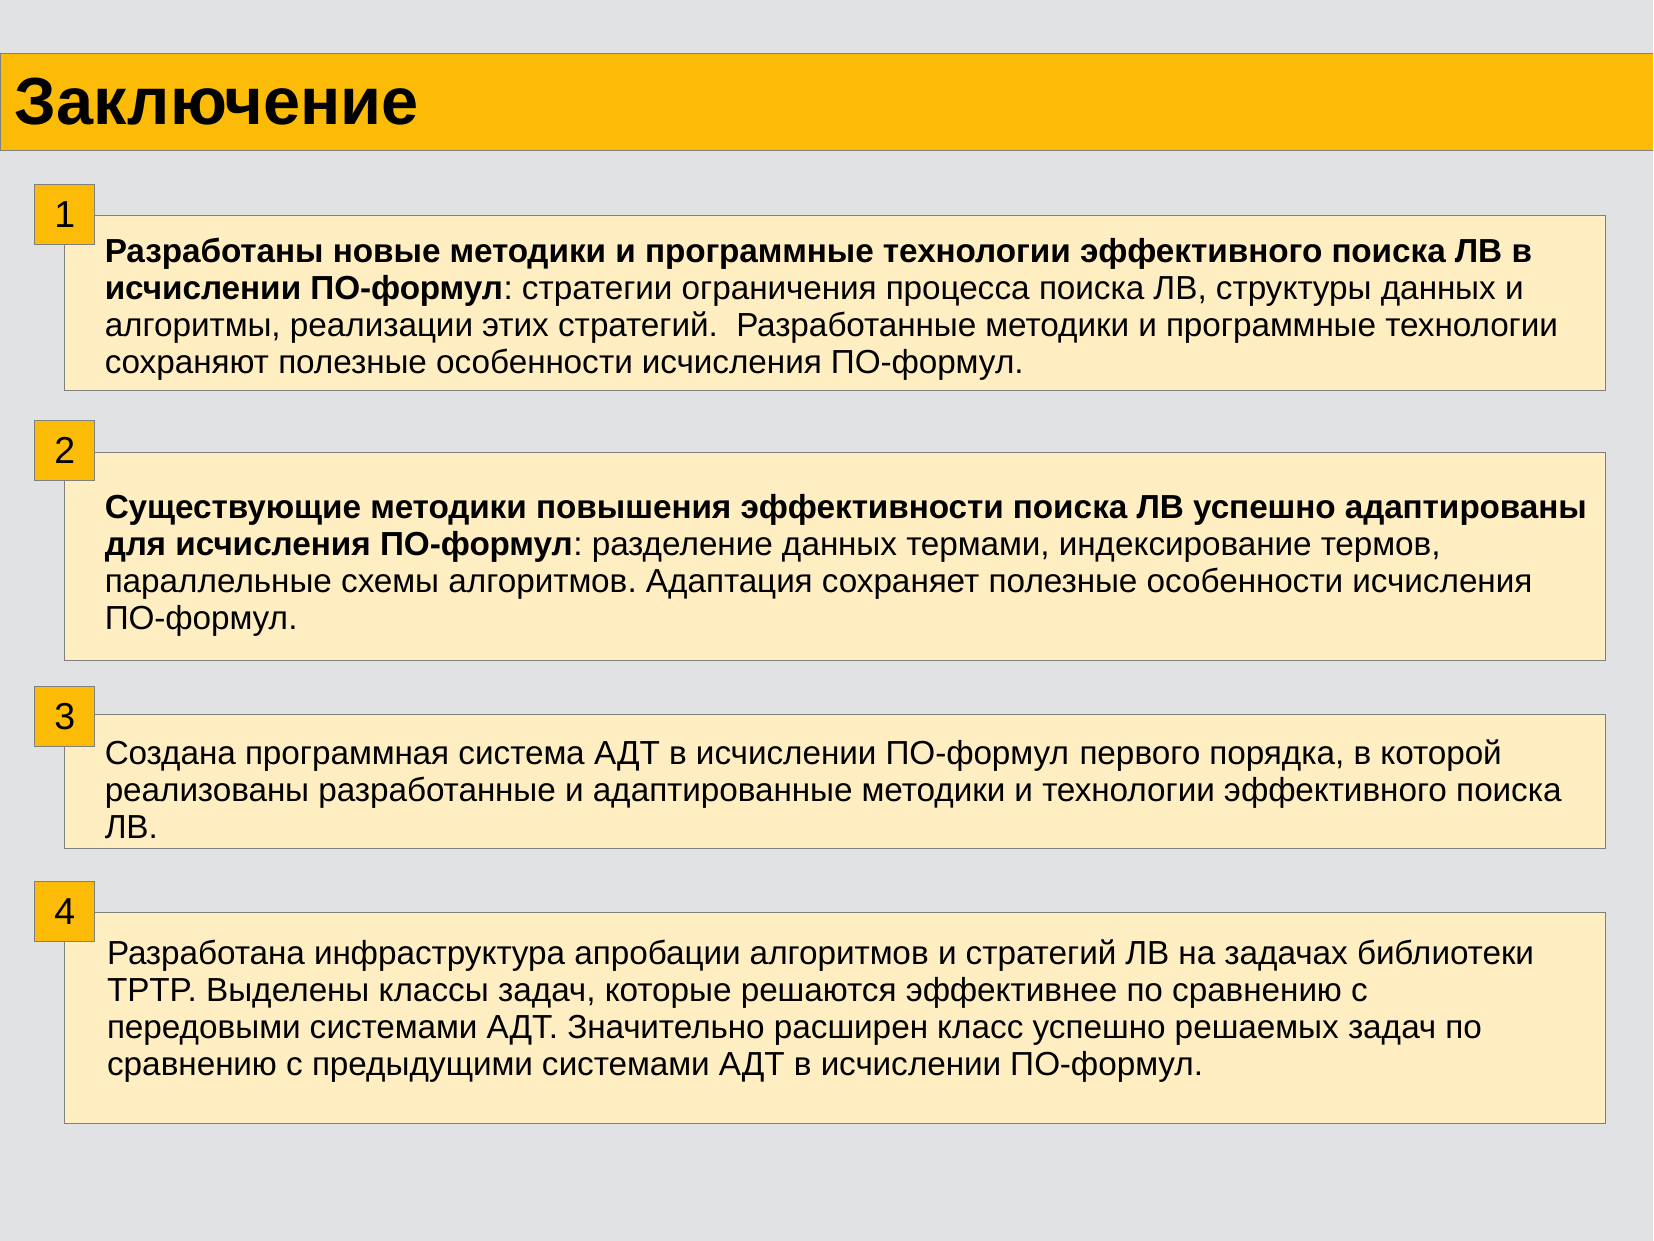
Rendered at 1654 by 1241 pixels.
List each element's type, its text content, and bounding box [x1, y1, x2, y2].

text_box 3 [34, 686, 95, 747]
text_box 1 [34, 184, 95, 245]
text_box [64, 714, 1606, 849]
text_box Существующие методики повышения эффективности поиска ЛВ успешно адаптированы для исчисления ПО-формул: разделение данных термами, индексирование термов, параллельные схемы алгоритмов. Адаптация сохраняет полезные особенности исчисления ПО-формул. [90, 480, 1606, 623]
text_box [860, 367, 874, 371]
text_box [64, 912, 1606, 1124]
text_box [134, 623, 148, 627]
text_box 4 [34, 881, 95, 942]
text_box [64, 245, 1606, 391]
text_box Заключение [0, 53, 1653, 151]
text_box [95, 452, 1606, 480]
text_box 2 [34, 420, 95, 481]
text_box [64, 481, 1606, 661]
text_box [132, 827, 143, 836]
text_box [95, 215, 1606, 225]
text_box Разработаны новые методики и программные технологии эффективного поиска ЛВ в исчислении ПО-формул: стратегии ограничения процесса поиска ЛВ, структуры данных и алгоритмы, реализации этих стратегий. Разработанные методики и программные технологии сохраняют полезные особенности исчисления ПО-формул. [90, 225, 1606, 367]
text_box Создана программная система АДТ в исчислении ПО-формул первого порядка, в которой реализованы разработанные и адаптированные методики и технологии эффективного поиска ЛВ. [90, 726, 1591, 825]
text_box Разработана инфраструктура апробации алгоритмов и стратегий ЛВ на задачах библиотеки TPTP. Выделены классы задач, которые решаются эффективнее по сравнению с передовыми системами АДТ. Значительно расширен класс успешно решаемых задач по сравнению с предыдущими системами АДТ в исчислении ПО-формул. [92, 927, 1578, 1109]
